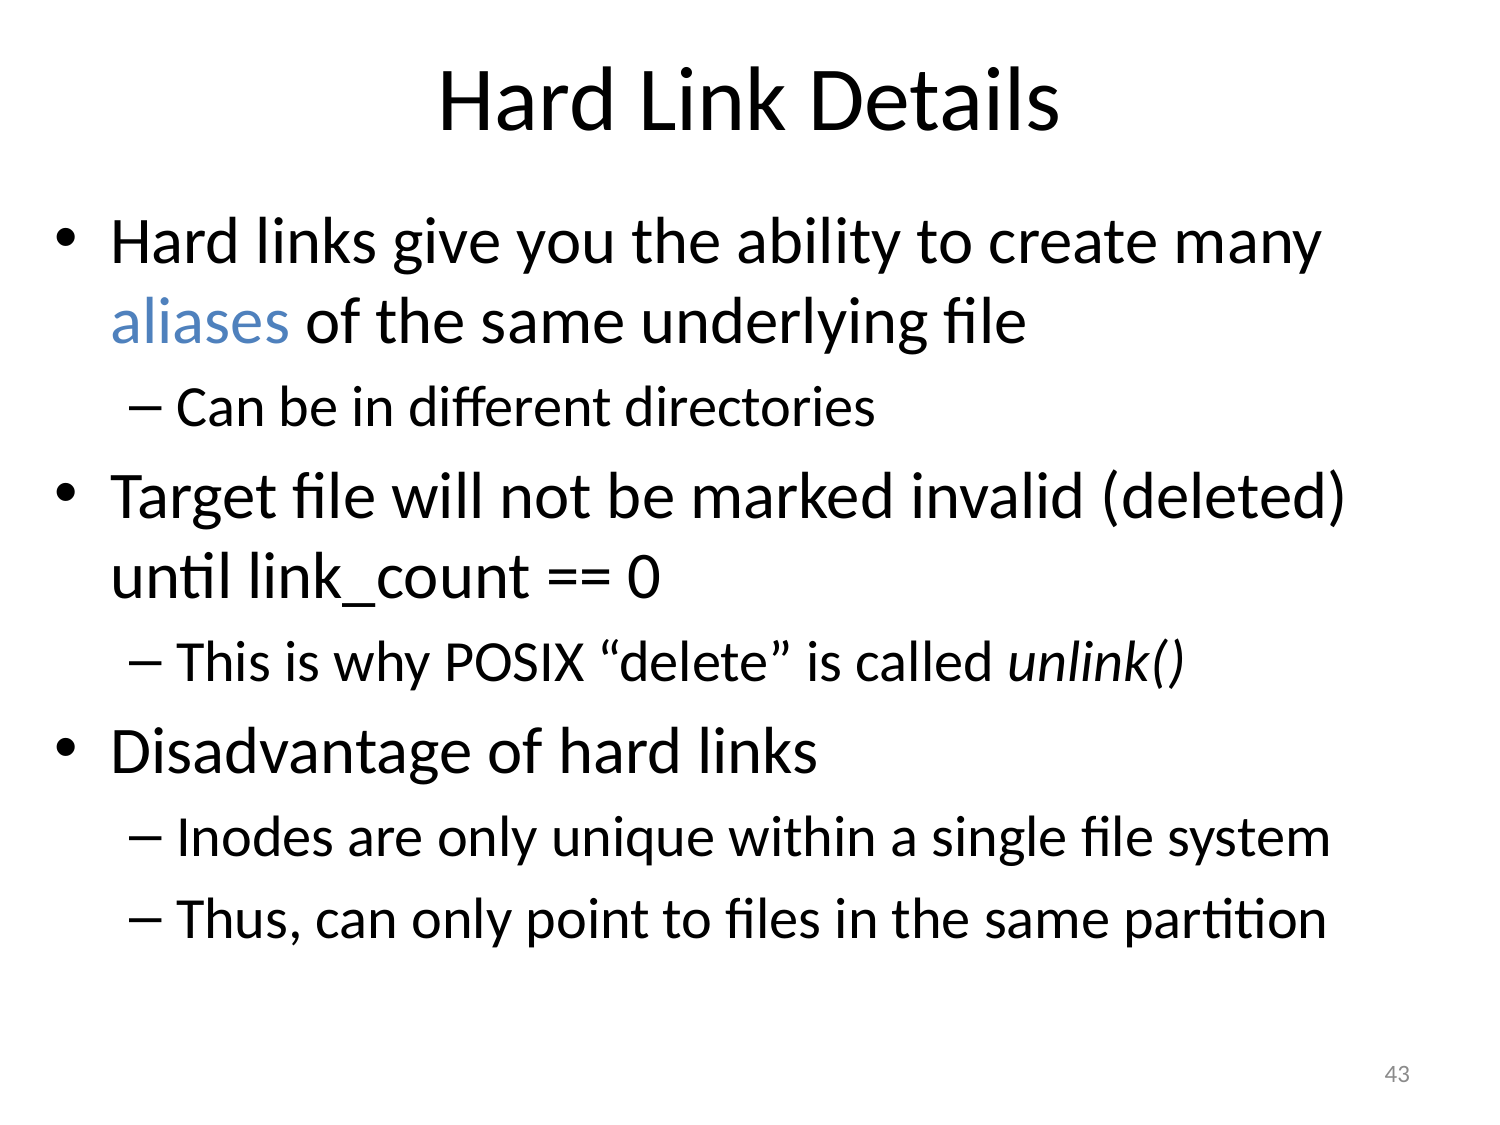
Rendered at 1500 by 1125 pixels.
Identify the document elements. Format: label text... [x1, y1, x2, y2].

title Hard Link Details [75, 0, 1425, 188]
list Hard links give you the ability to create many aliases of the same underlying file Can be in different directories Target file will not be marked invalid (deleted) until link_count == 0 This is why POSIX “delete” is called unlink() Disadvantage of hard links Inodes are only unique within a single file system Thus, can only point to files in the same partition [39, 189, 1463, 1038]
slide_number <number> [1074, 1042, 1425, 1103]
